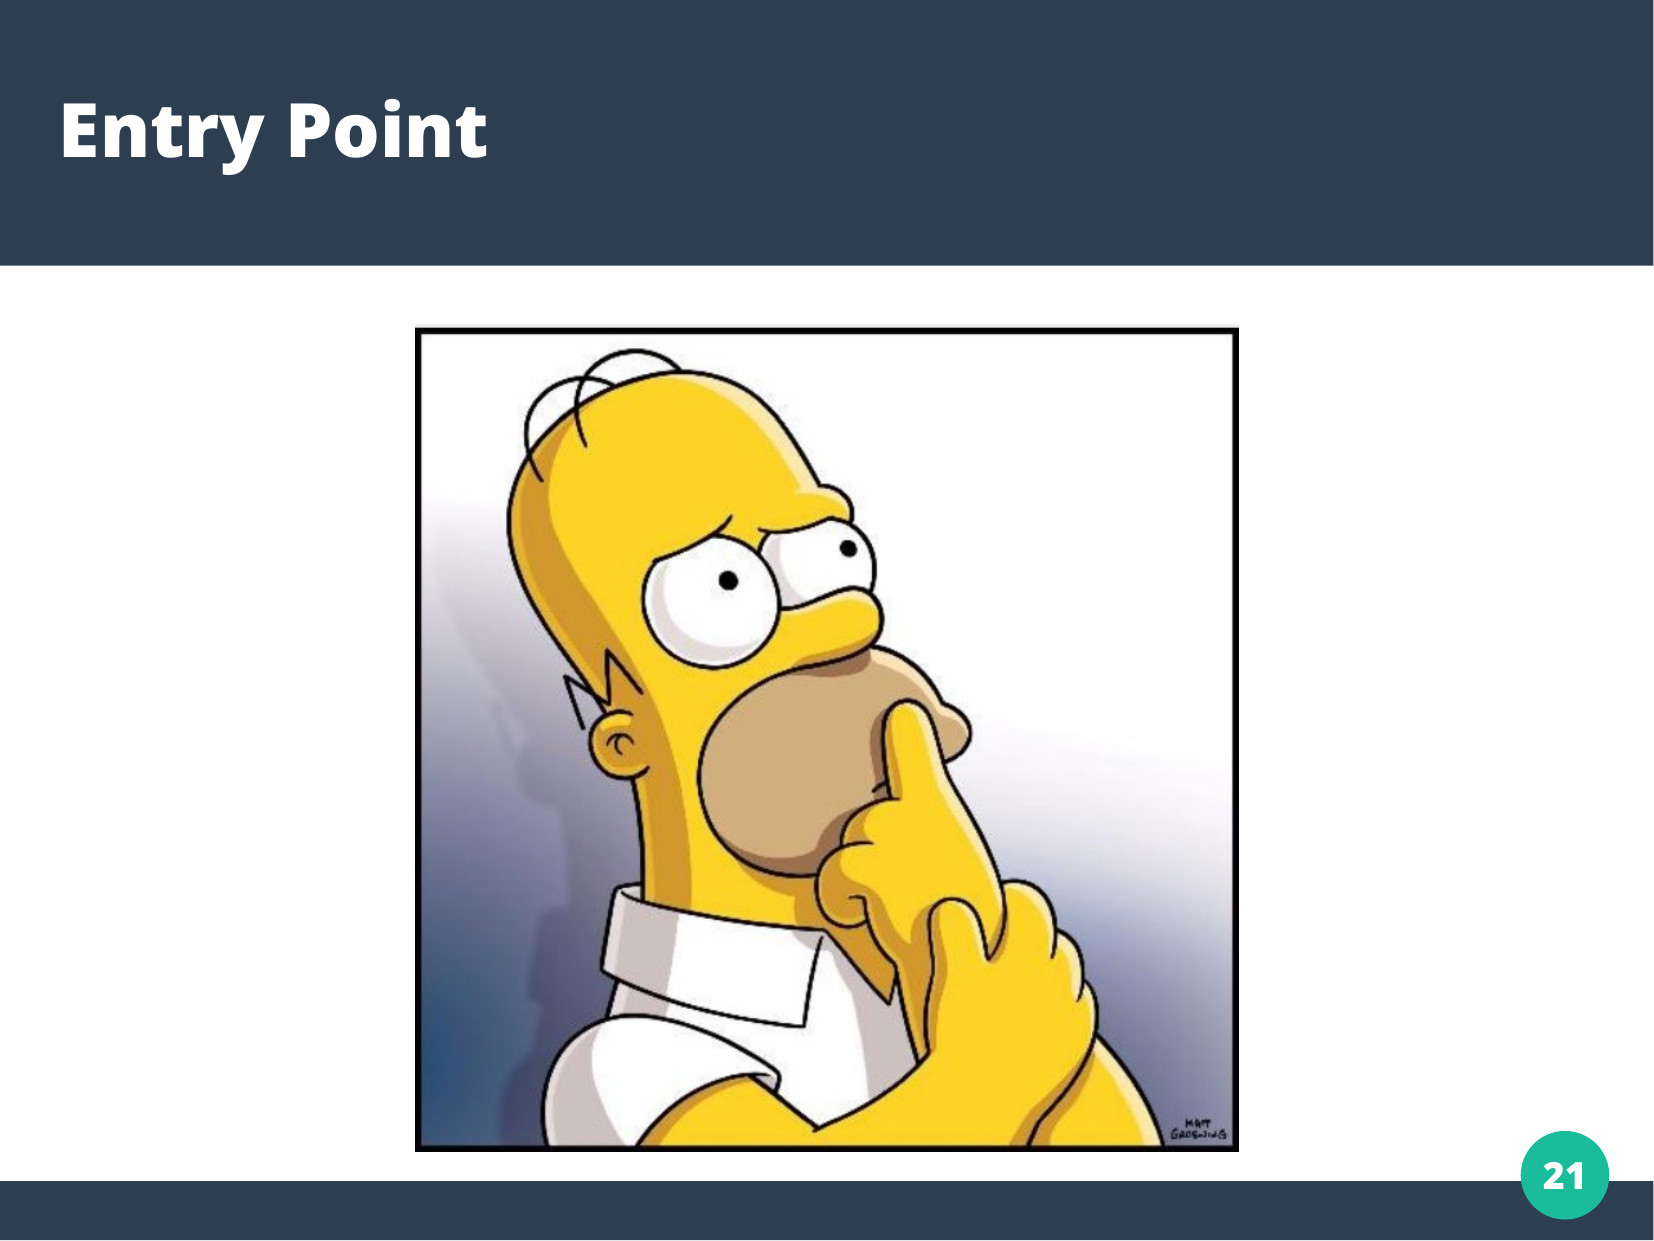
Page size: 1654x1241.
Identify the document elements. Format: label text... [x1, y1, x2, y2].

picture [415, 324, 1239, 1152]
title Entry Point [59, 49, 1595, 207]
